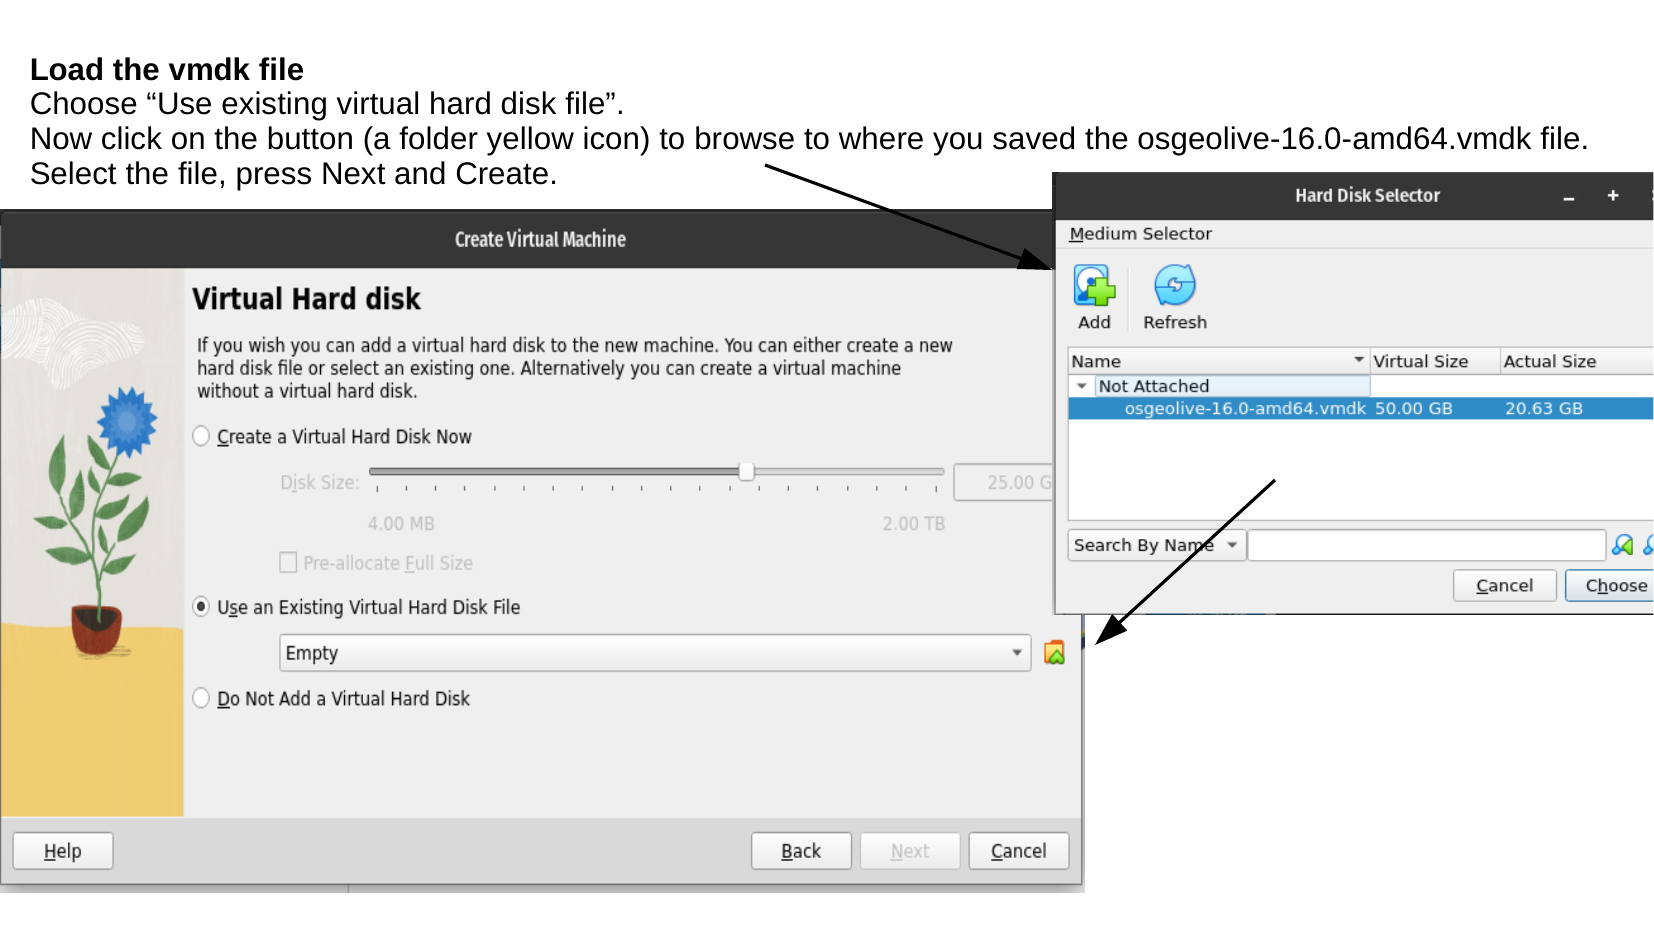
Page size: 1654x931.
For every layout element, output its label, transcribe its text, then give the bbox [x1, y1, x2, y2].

picture [0, 172, 1654, 893]
text_box Load the vmdk file Choose “Use existing virtual hard disk file”. Now click on the button (a folder yellow icon) to browse to where you saved the osgeolive-16.0-amd64.vmdk file. Select the file, press Next and Create. [15, 44, 1621, 199]
